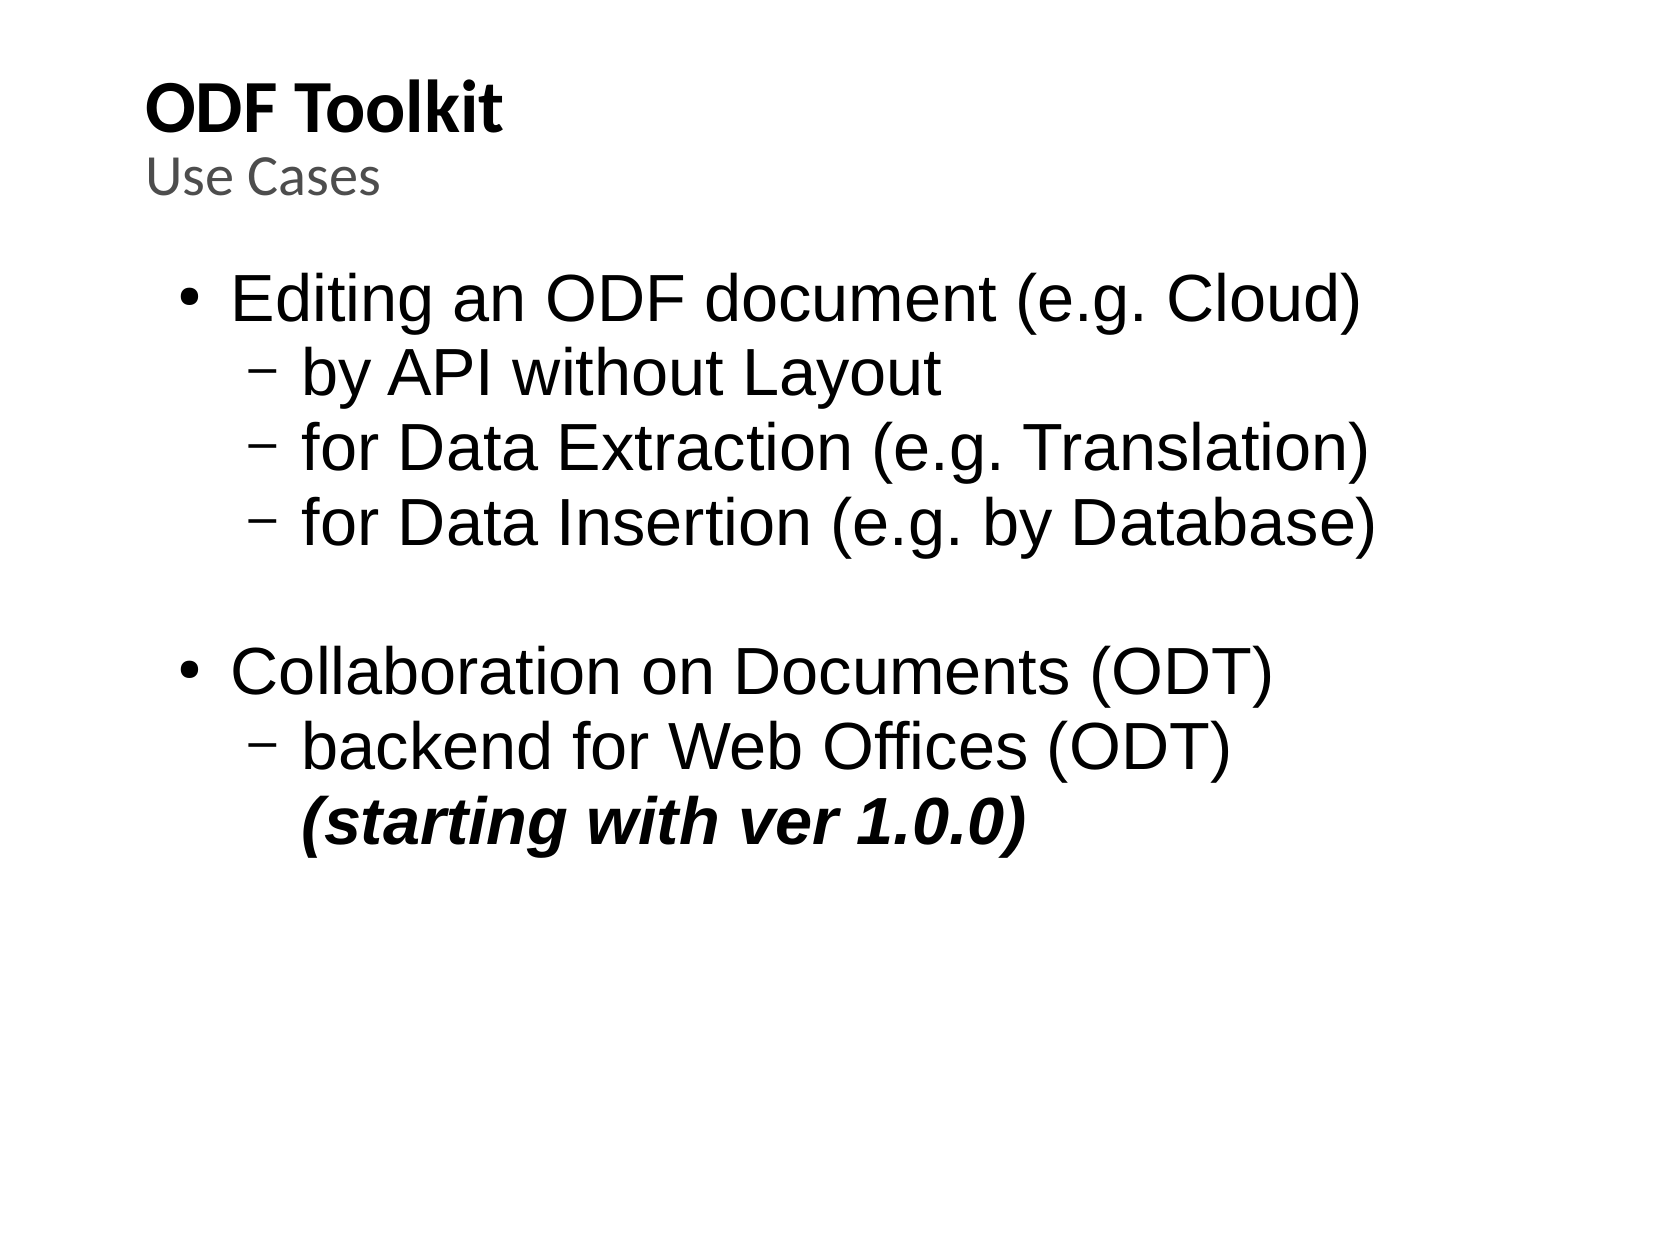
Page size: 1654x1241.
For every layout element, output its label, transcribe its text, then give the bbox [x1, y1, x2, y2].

text_box Editing an ODF document (e.g. Cloud) by API without Layout for Data Extraction (e.g. Translation) for Data Insertion (e.g. by Database) Collaboration on Documents (ODT) backend for Web Offices (ODT) (starting with ver 1.0.0) [145, 253, 1423, 1240]
title ODF Toolkit Use Cases [145, 67, 1388, 220]
